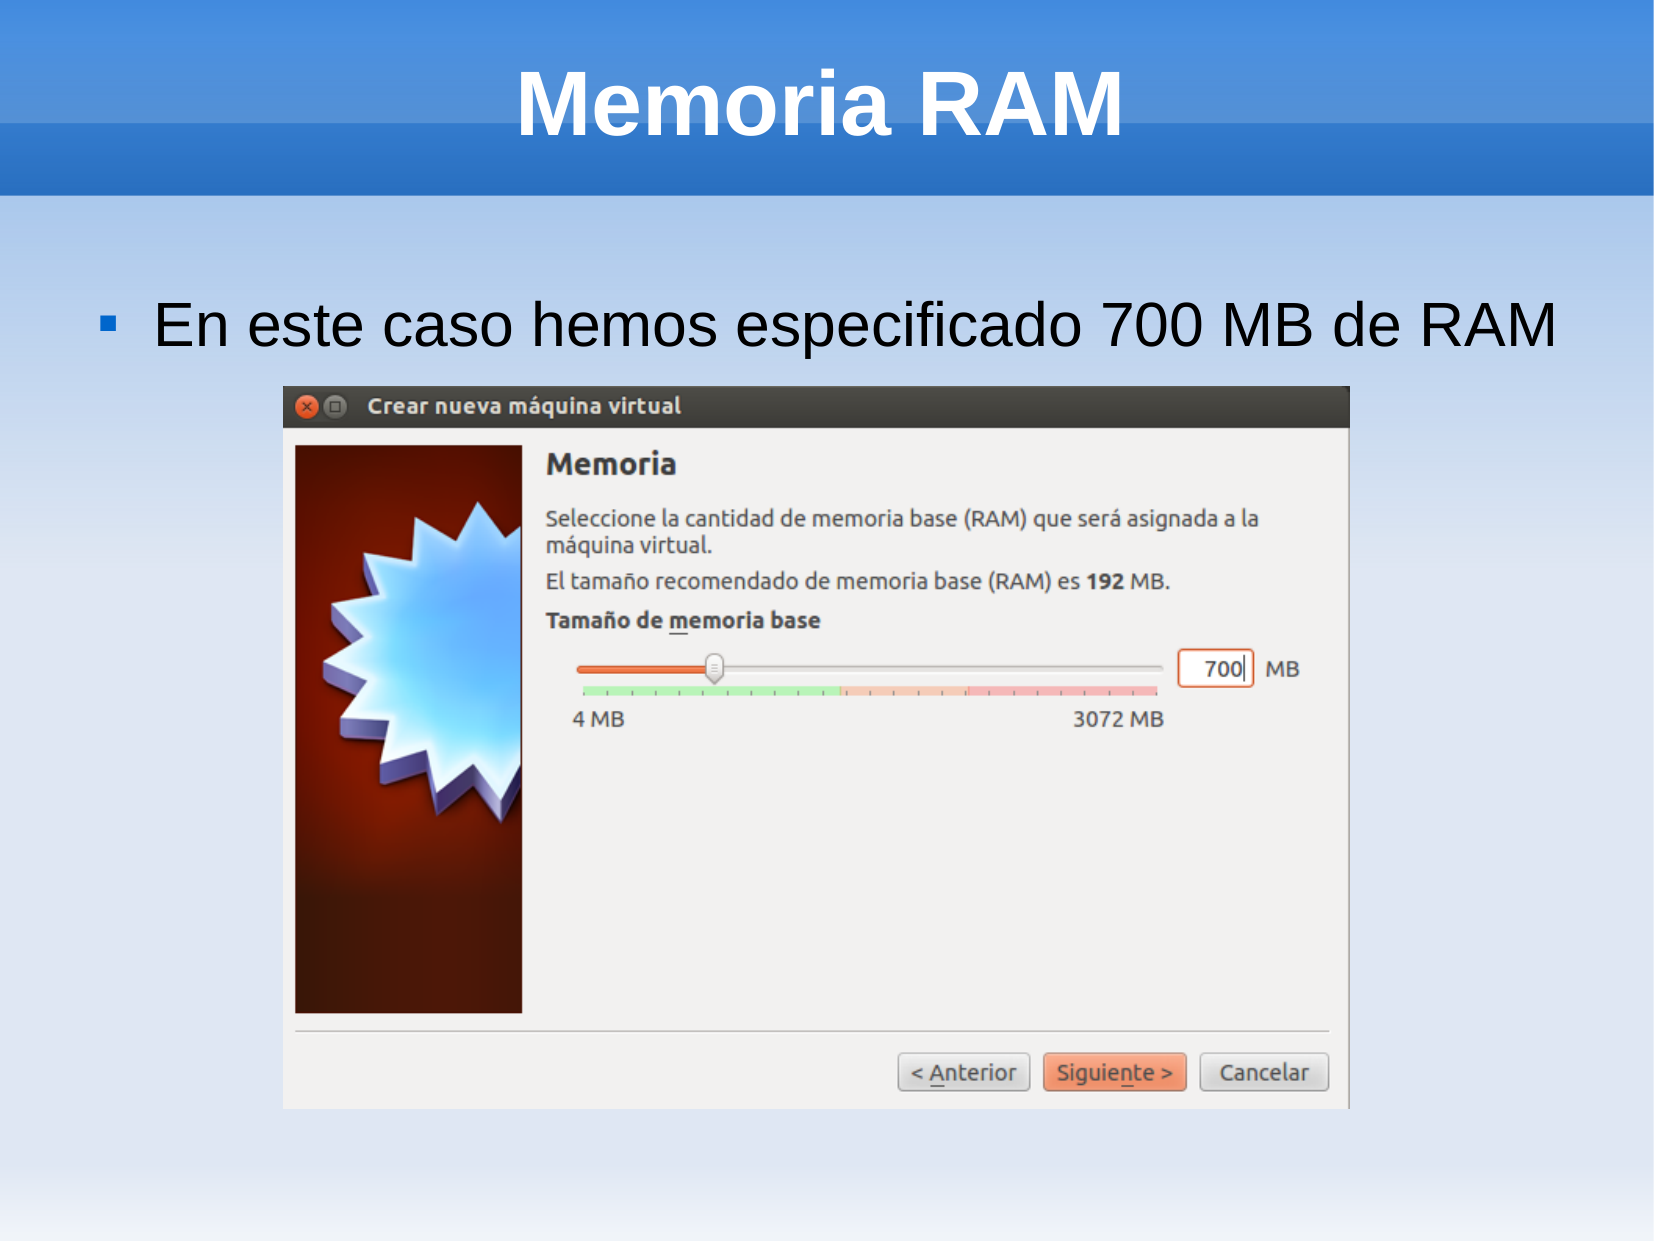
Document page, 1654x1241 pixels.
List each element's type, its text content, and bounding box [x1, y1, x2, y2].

list En este caso hemos especificado 700 MB de RAM [82, 290, 1571, 1109]
picture [0, 0, 1654, 1241]
title Memoria RAM [76, 0, 1565, 208]
